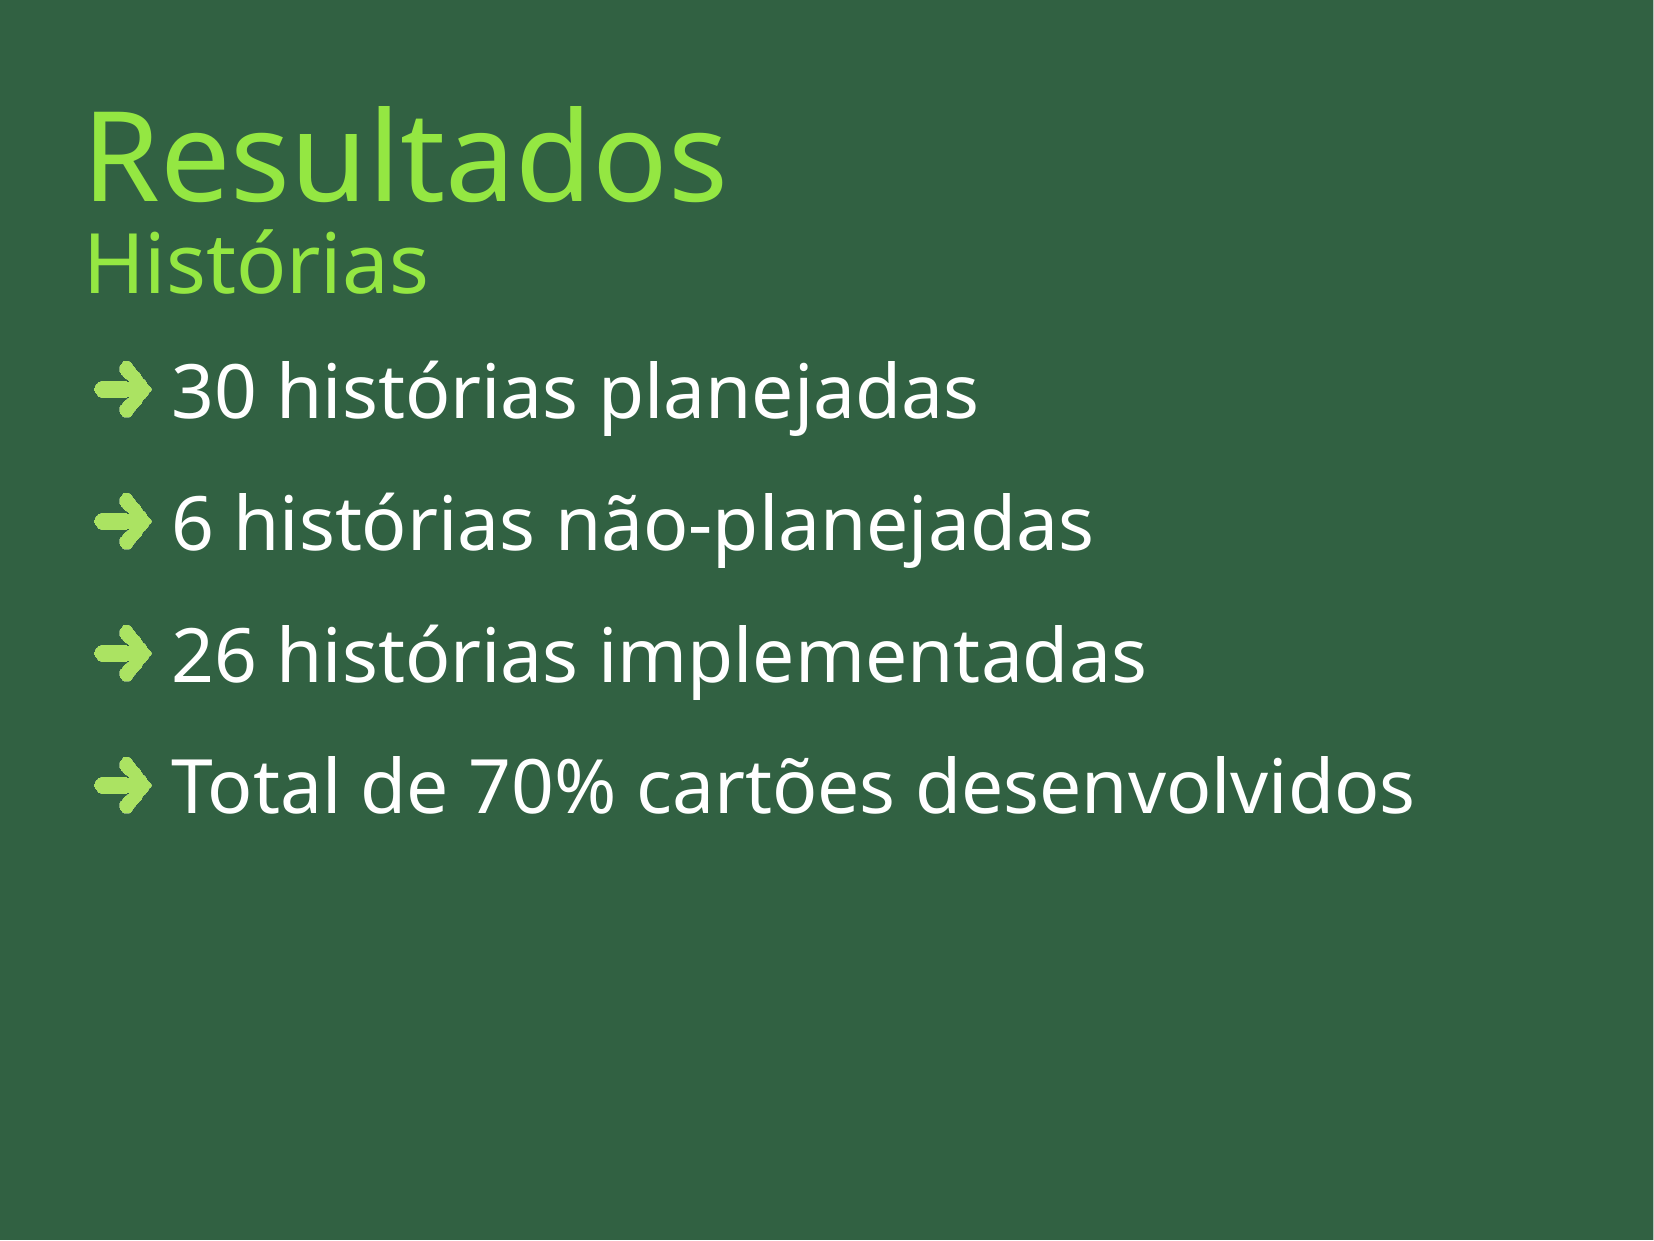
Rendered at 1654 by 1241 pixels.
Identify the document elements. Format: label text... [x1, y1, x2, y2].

list 30 histórias planejadas 6 histórias não-planejadas 26 histórias implementadas Total de 70% cartões desenvolvidos [76, 338, 1566, 1034]
title Resultados [82, 49, 1571, 257]
title Histórias [83, 183, 1572, 340]
